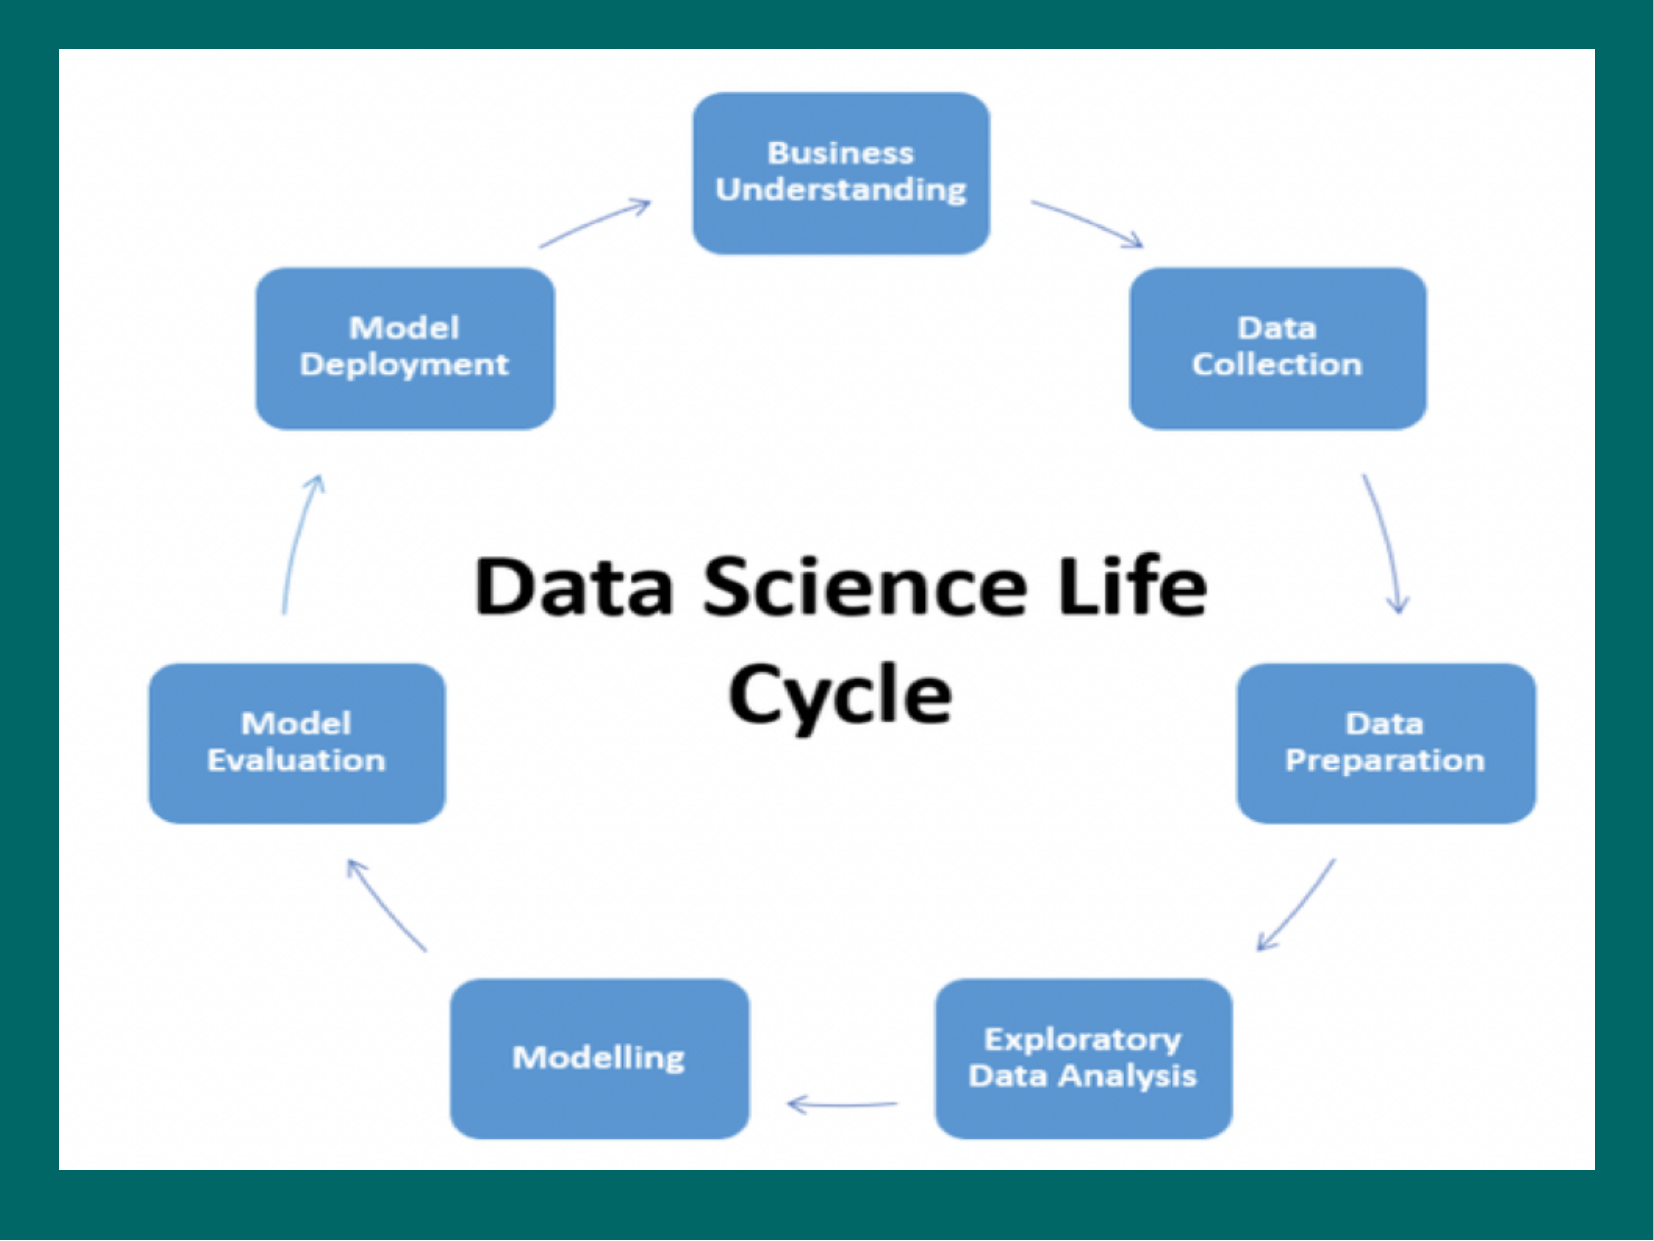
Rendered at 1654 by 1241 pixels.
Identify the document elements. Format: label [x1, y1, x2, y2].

picture [59, 49, 1595, 1170]
